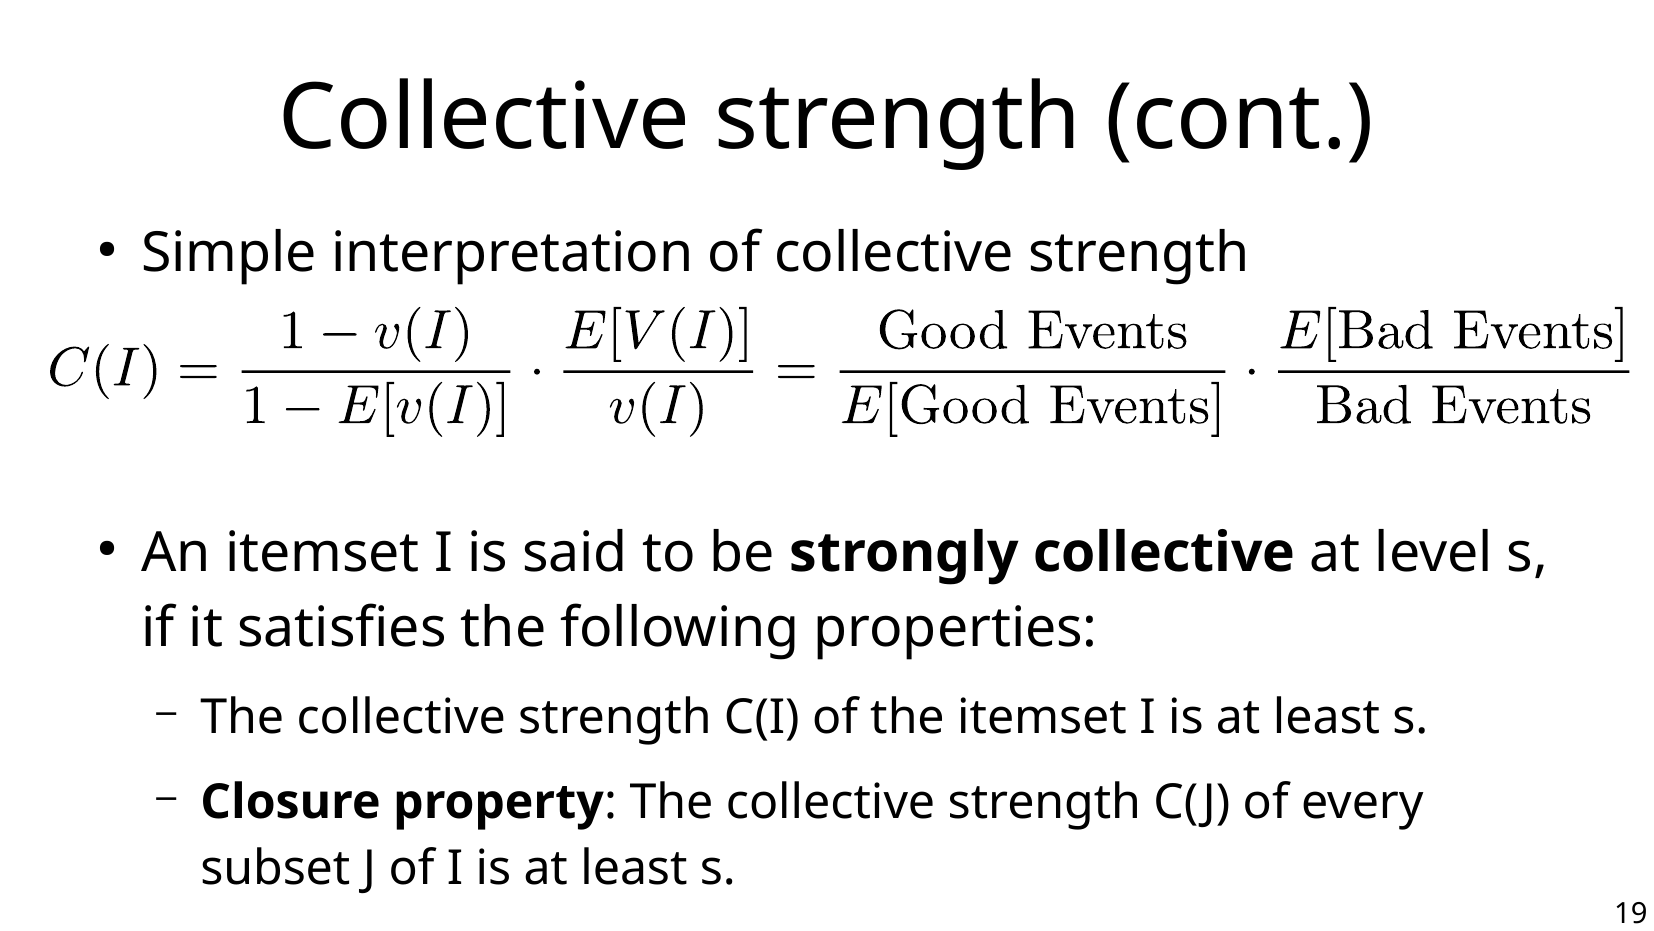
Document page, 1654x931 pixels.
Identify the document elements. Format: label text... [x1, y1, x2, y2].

list Simple interpretation of collective strength An itemset I is said to be strongly collective at level s, if it satisfies the following properties: The collective strength C(I) of the itemset I is at least s. Closure property: The collective strength C(J) of every subset J of I is at least s. [82, 437, 1571, 909]
text_box [47, 306, 1630, 437]
title Collective strength (cont.) [82, 1, 1571, 212]
list Simple interpretation of collective strength An itemset I is said to be strongly collective at level s, if it satisfies the following properties: The collective strength C(I) of the itemset I is at least s. Closure property: The collective strength C(J) of every subset J of I is at least s. [82, 212, 1571, 306]
